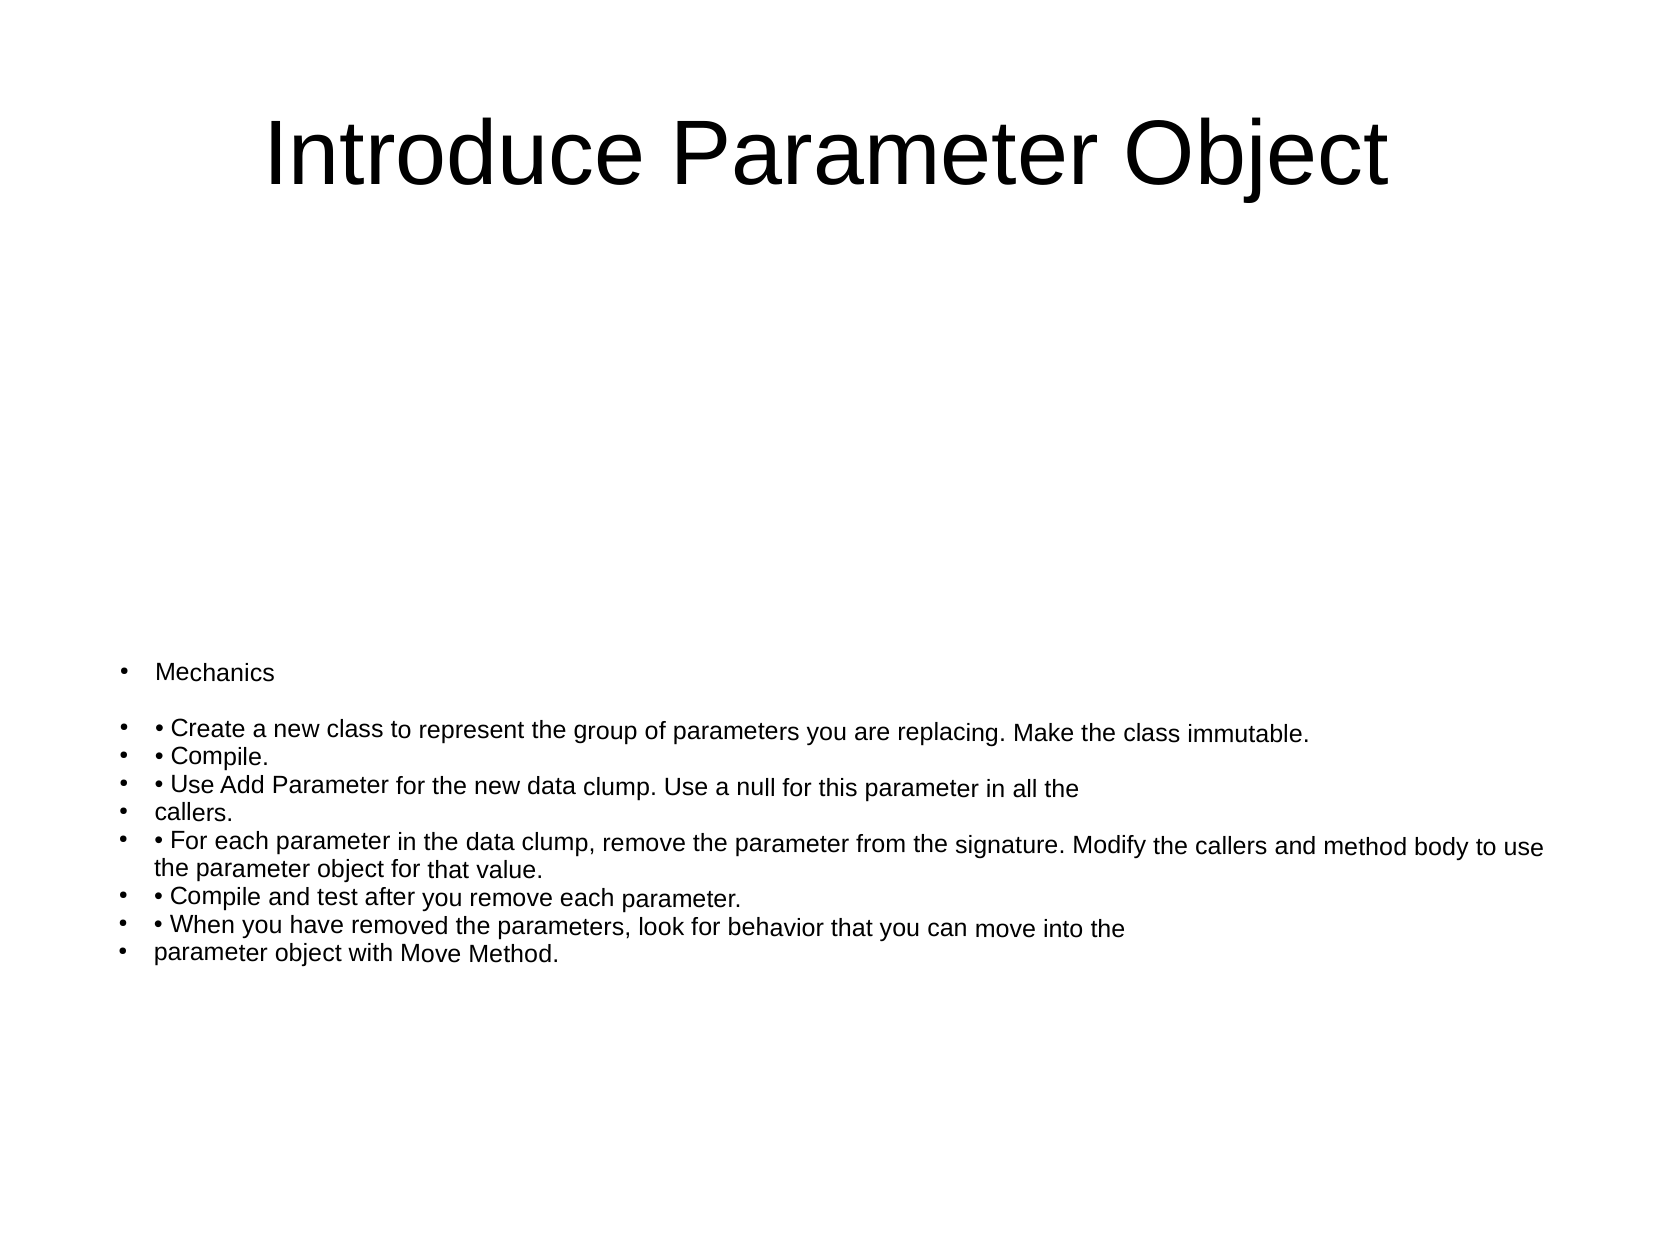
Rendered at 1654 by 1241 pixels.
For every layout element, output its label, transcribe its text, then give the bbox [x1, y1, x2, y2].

subtitle Mechanics • Create a new class to represent the group of parameters you are replacing. Make the class immutable. • Compile. • Use Add Parameter for the new data clump. Use a null for this parameter in all the callers. • For each parameter in the data clump, remove the parameter from the signature. Modify the callers and method body to use the parameter object for that value. • Compile and test after you remove each parameter. • When you have removed the parameters, look for behavior that you can move into the parameter object with Move Method. [82, 612, 1548, 1019]
title Introduce Parameter Object [82, 49, 1571, 257]
